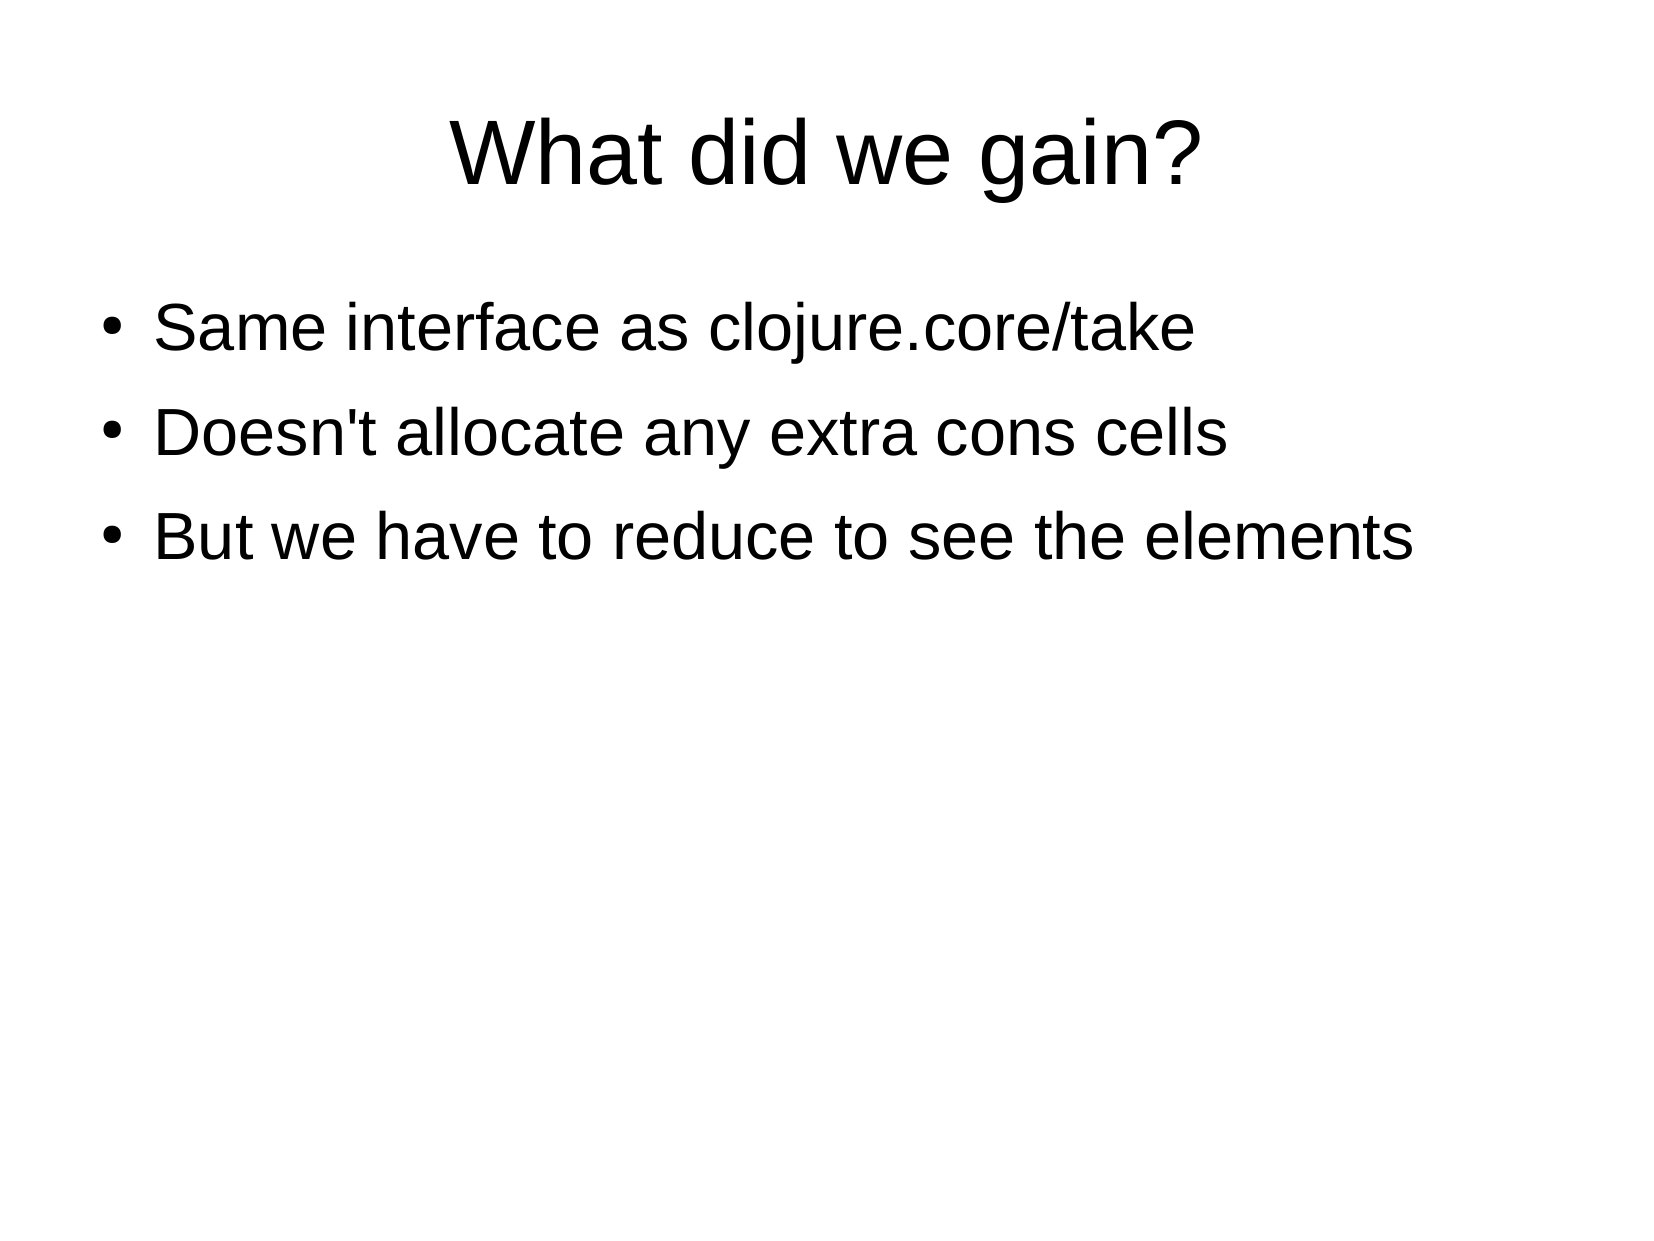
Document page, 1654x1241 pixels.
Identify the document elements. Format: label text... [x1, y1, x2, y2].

list Same interface as clojure.core/take Doesn't allocate any extra cons cells But we have to reduce to see the elements [82, 290, 1571, 1109]
title What did we gain? [82, 49, 1571, 257]
